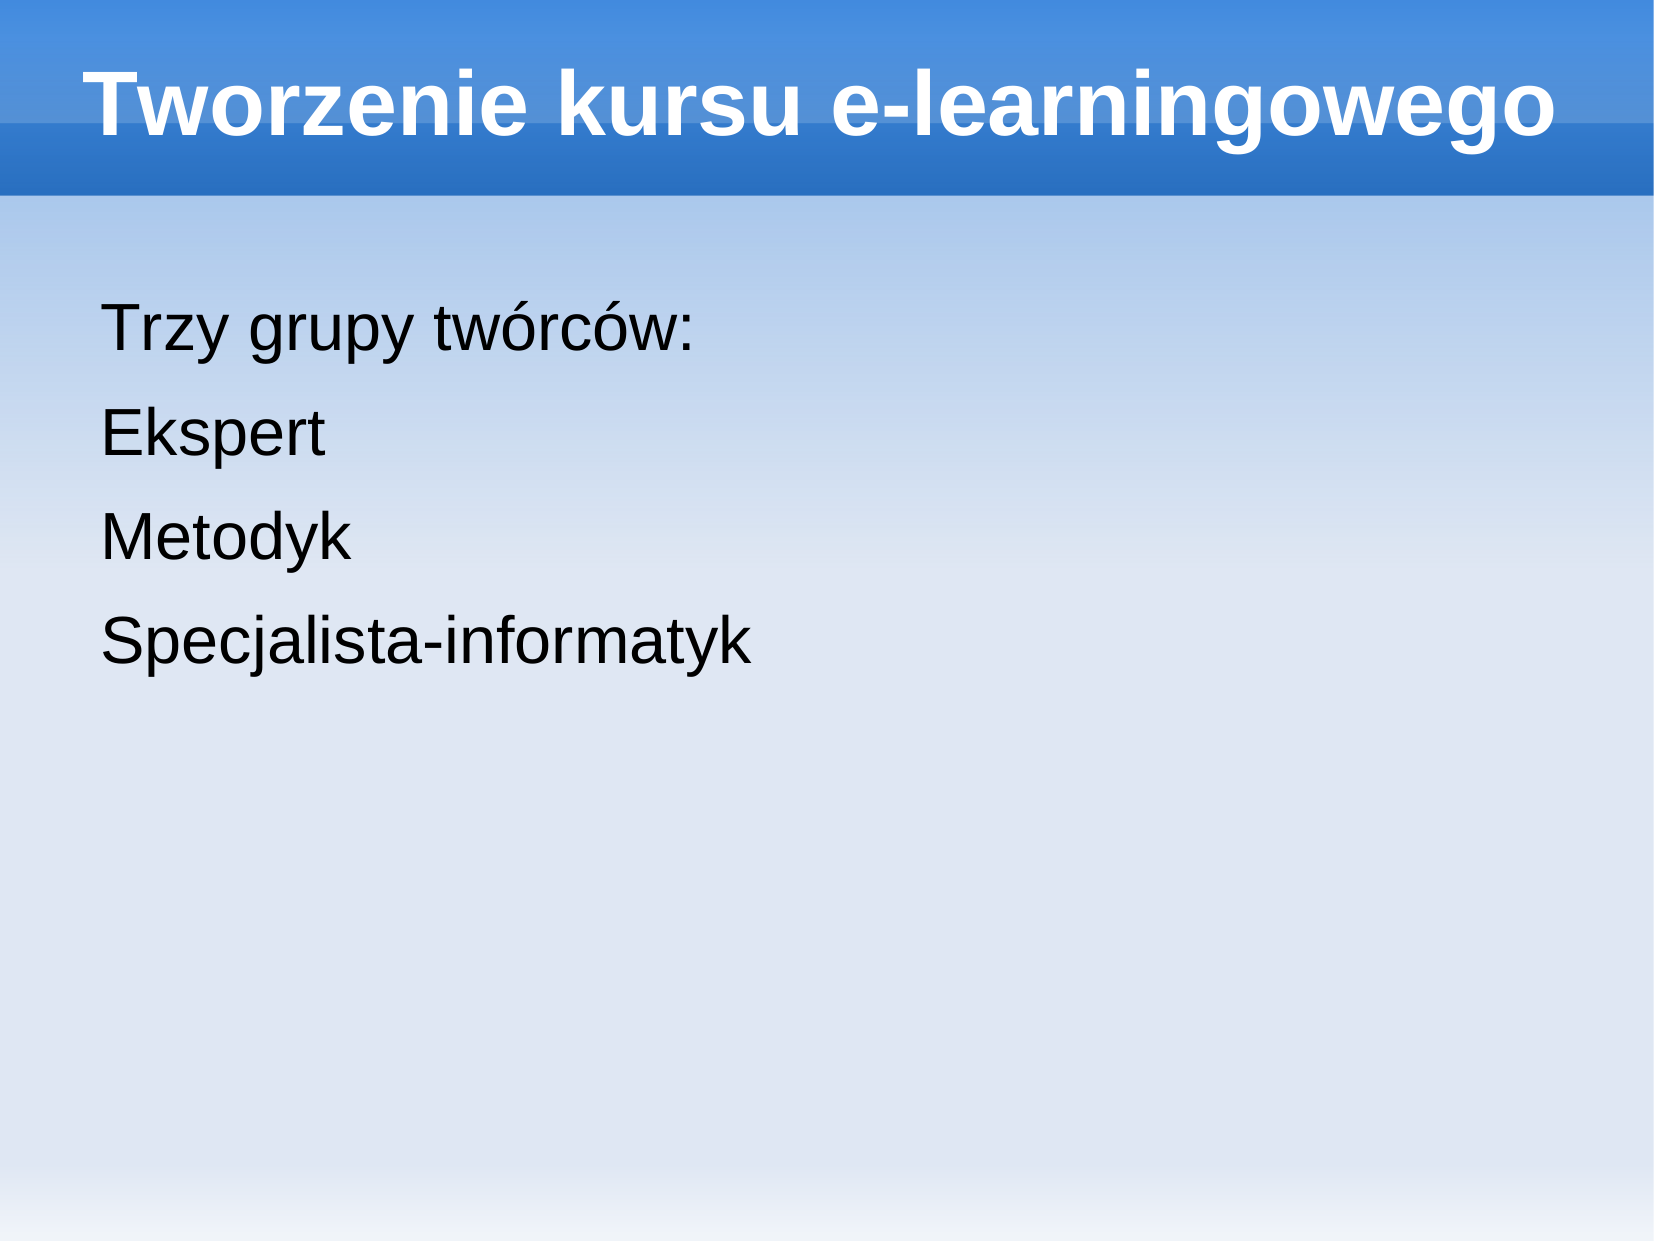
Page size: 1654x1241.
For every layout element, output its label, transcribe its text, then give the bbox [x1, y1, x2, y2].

list Trzy grupy twórców: Ekspert Metodyk Specjalista-informatyk [82, 290, 1571, 1109]
title Tworzenie kursu e-learningowego [76, 0, 1565, 208]
picture [0, 0, 1654, 1241]
